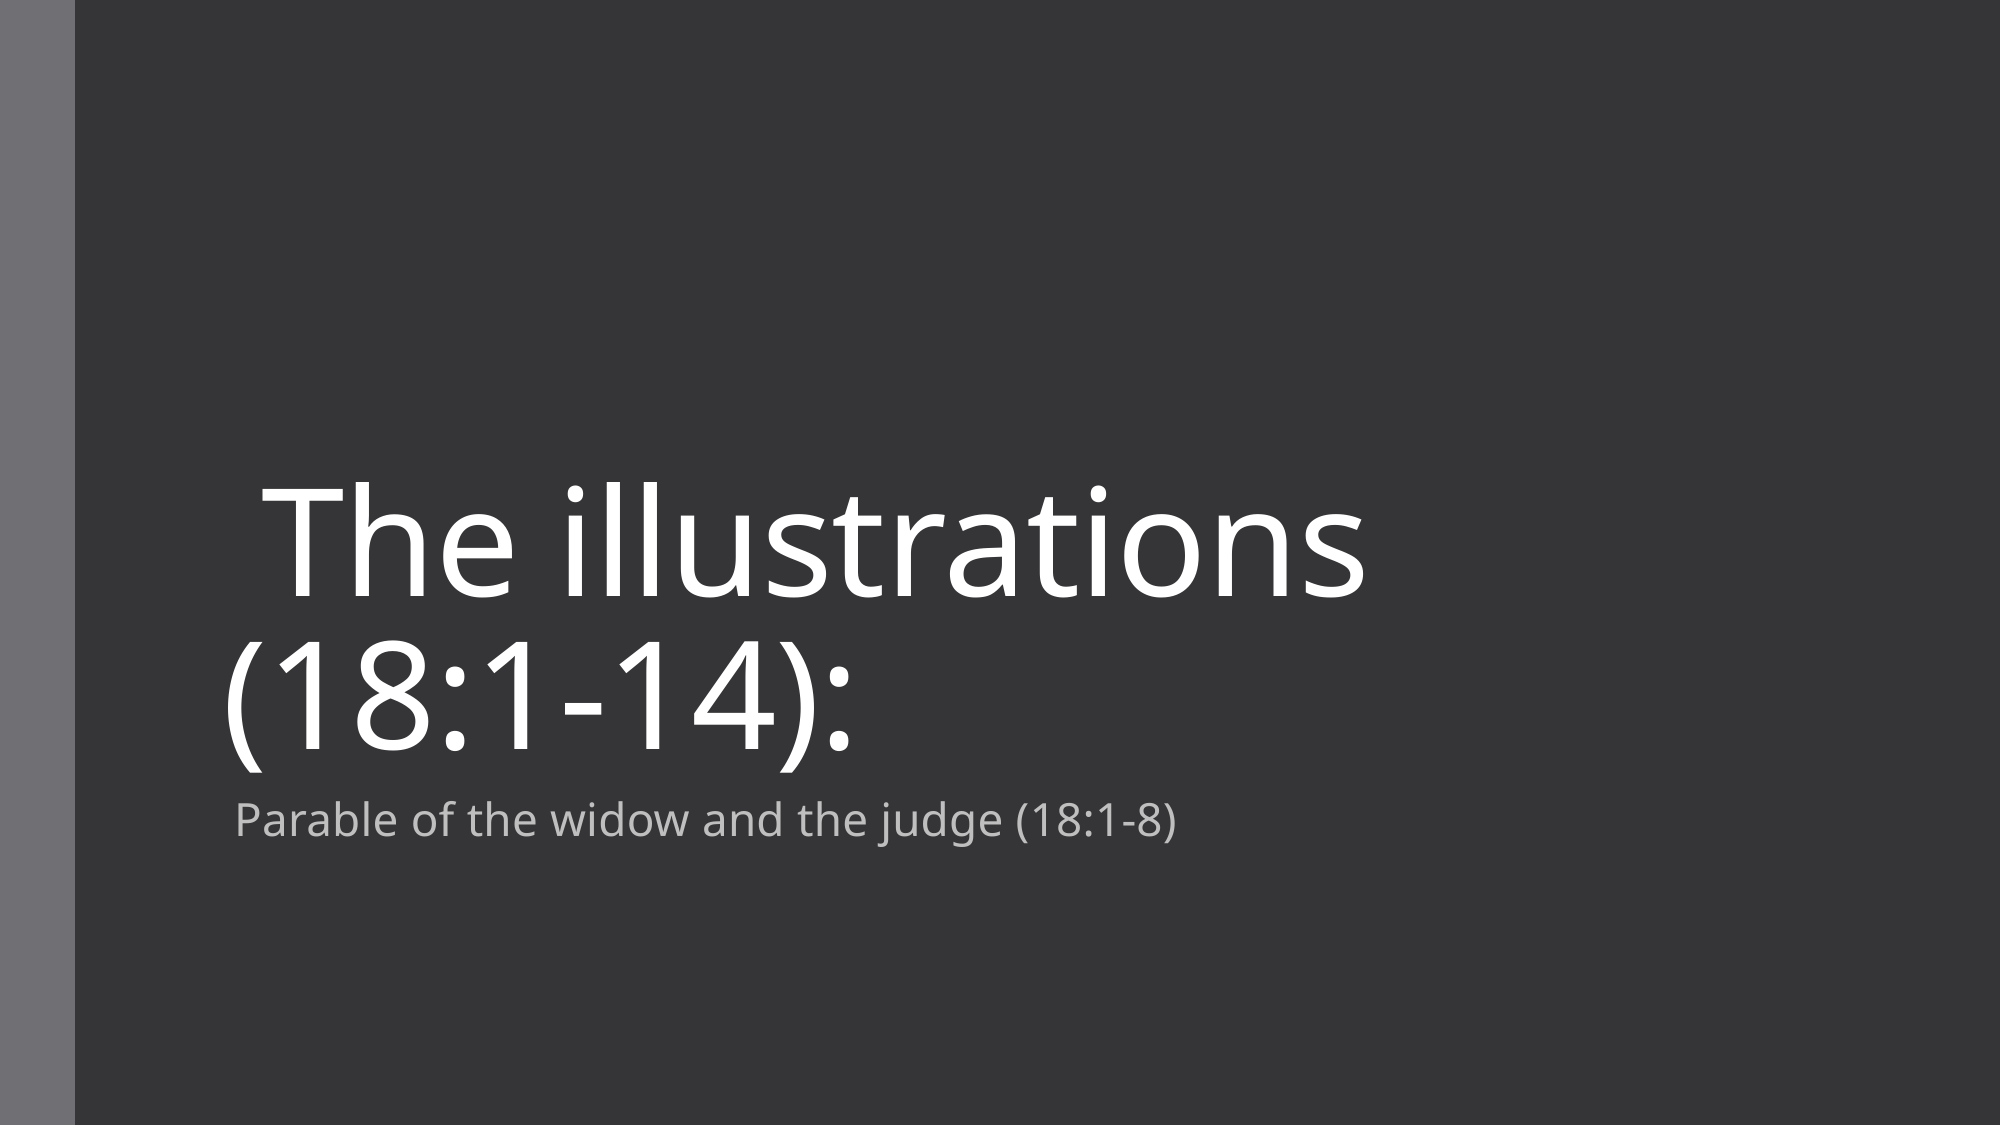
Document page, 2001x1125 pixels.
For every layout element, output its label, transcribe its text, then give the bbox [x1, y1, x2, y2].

title The illustrations (18:1-14): [206, 124, 1752, 787]
subtitle Parable of the widow and the judge (18:1-8) [206, 787, 1752, 1066]
